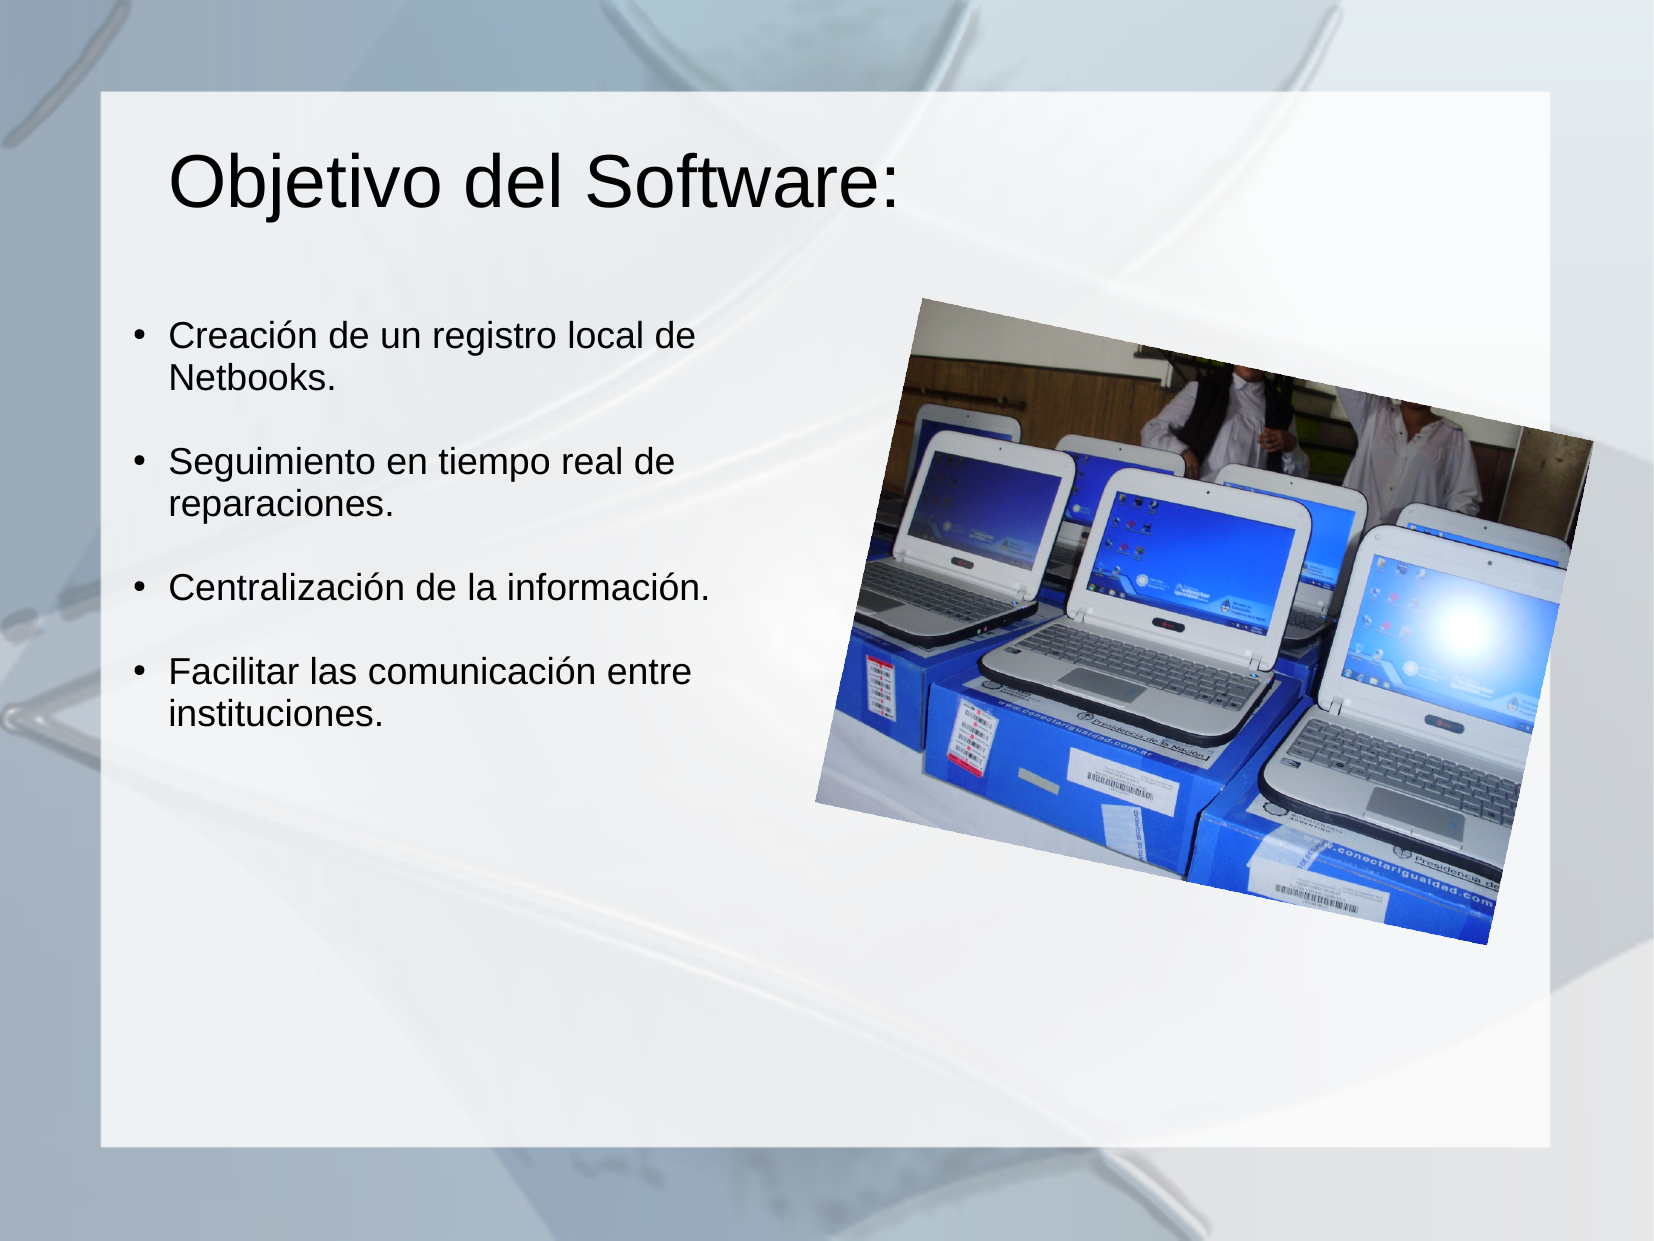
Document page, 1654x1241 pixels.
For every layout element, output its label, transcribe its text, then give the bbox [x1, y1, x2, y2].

text_box Objetivo del Software: [153, 132, 1099, 231]
text_box Creación de un registro local de Netbooks. Seguimiento en tiempo real de reparaciones. Centralización de la información. Facilitar las comunicación entre instituciones. [118, 307, 855, 742]
picture [0, 0, 1654, 1241]
